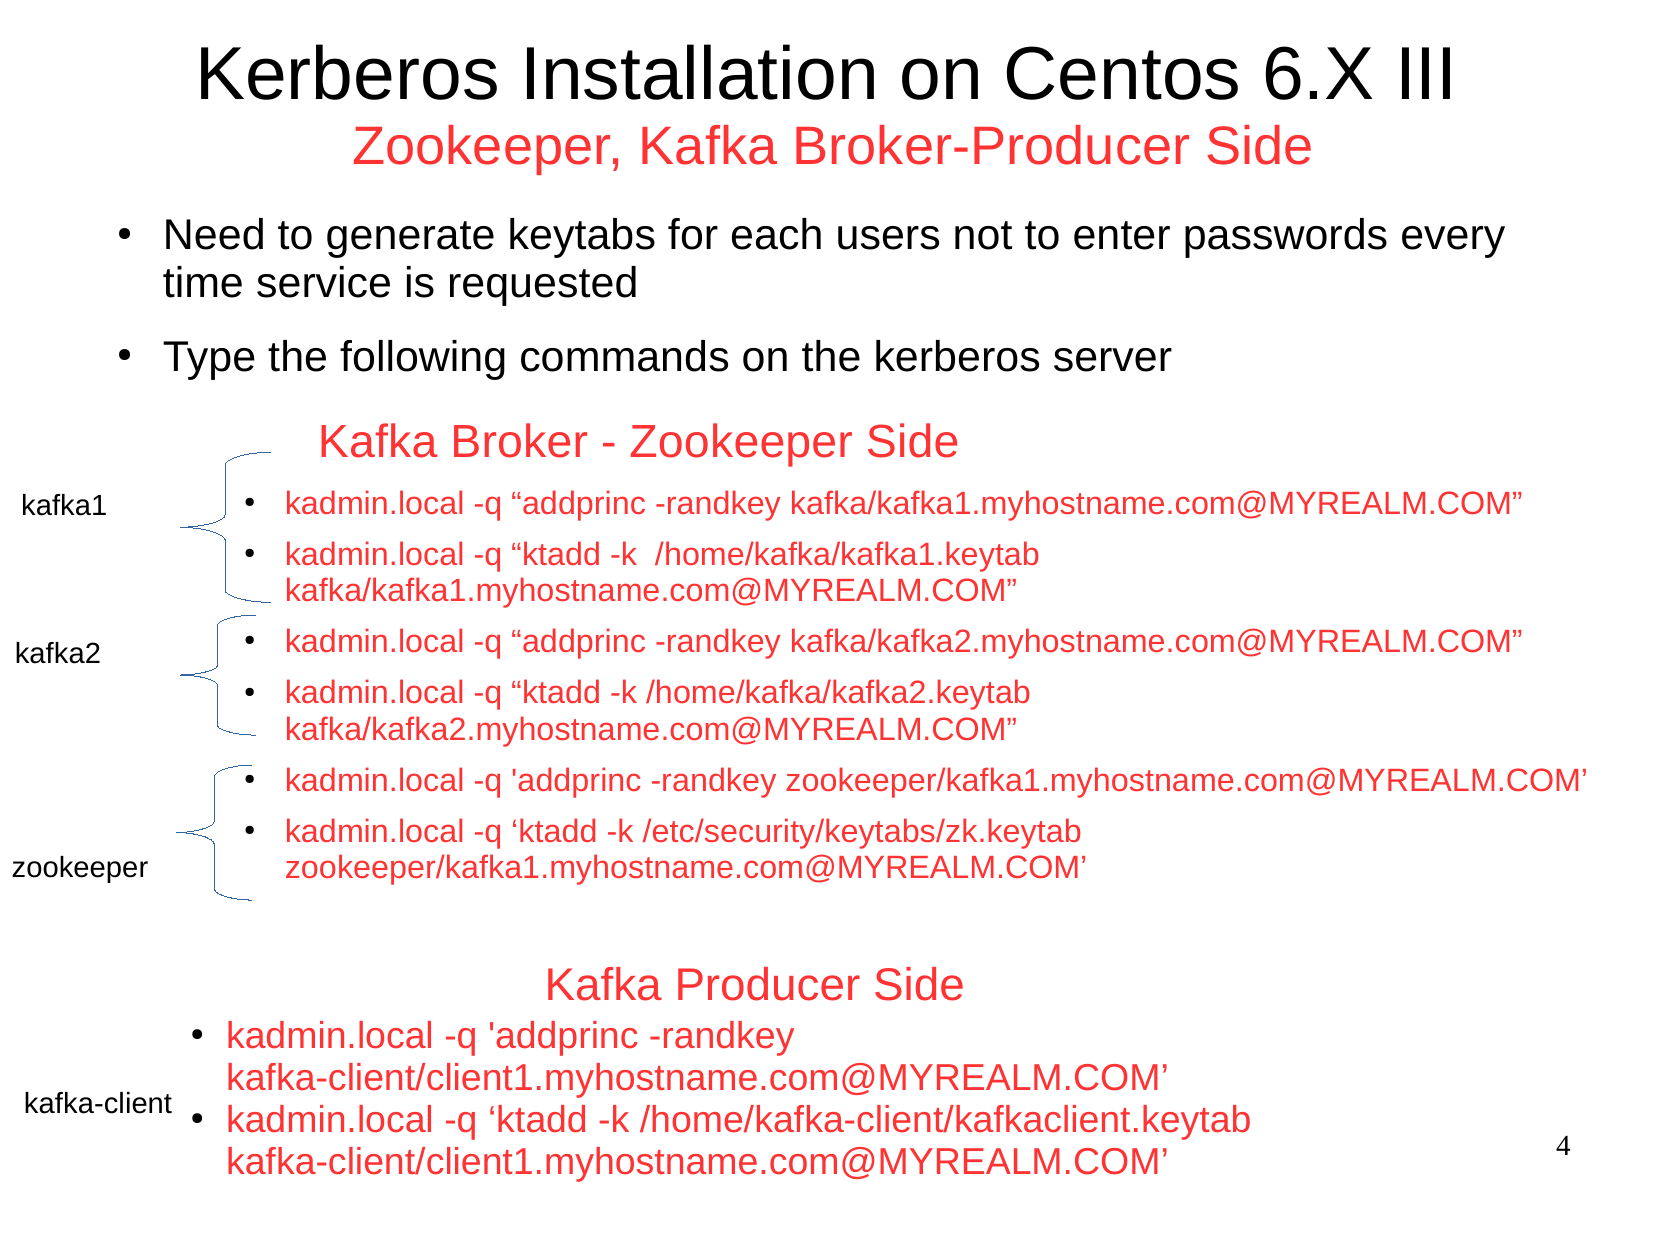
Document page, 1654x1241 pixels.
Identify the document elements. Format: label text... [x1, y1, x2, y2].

text_box Kafka Producer Side [307, 947, 1202, 1007]
list Need to generate keytabs for each users not to enter passwords every time service is requested Type the following commands on the kerberos server Kafka Broker - Zookeeper Side kadmin.local -q “addprinc -randkey kafka/kafka1.myhostname.com@MYREALM.COM” kadmin.local -q “ktadd -k /home/kafka/kafka1.keytab kafka/kafka1.myhostname.com@MYREALM.COM” kadmin.local -q “addprinc -randkey kafka/kafka2.myhostname.com@MYREALM.COM” kadmin.local -q “ktadd -k /home/kafka/kafka2.keytab kafka/kafka2.myhostname.com@MYREALM.COM” kadmin.local -q 'addprinc -randkey zookeeper/kafka1.myhostname.com@MYREALM.COM’ kadmin.local -q ‘ktadd -k /etc/security/keytabs/zk.keytab zookeeper/kafka1.myhostname.com@MYREALM.COM’ [101, 210, 1591, 931]
text_box kafka1 [6, 481, 202, 530]
text_box kadmin.local -q 'addprinc -randkey kafka-client/client1.myhostname.com@MYREALM.COM’ kadmin.local -q ‘ktadd -k /home/kafka-client/kafkaclient.keytab kafka-client/client1.myhostname.com@MYREALM.COM’ [105, 1007, 1621, 1208]
text_box kafka2 [0, 630, 196, 678]
title Kerberos Installation on Centos 6.X III Zookeeper, Kafka Broker-Producer Side [82, 31, 1571, 177]
text_box kafka-client [9, 1080, 235, 1141]
text_box zookeeper [0, 843, 222, 904]
